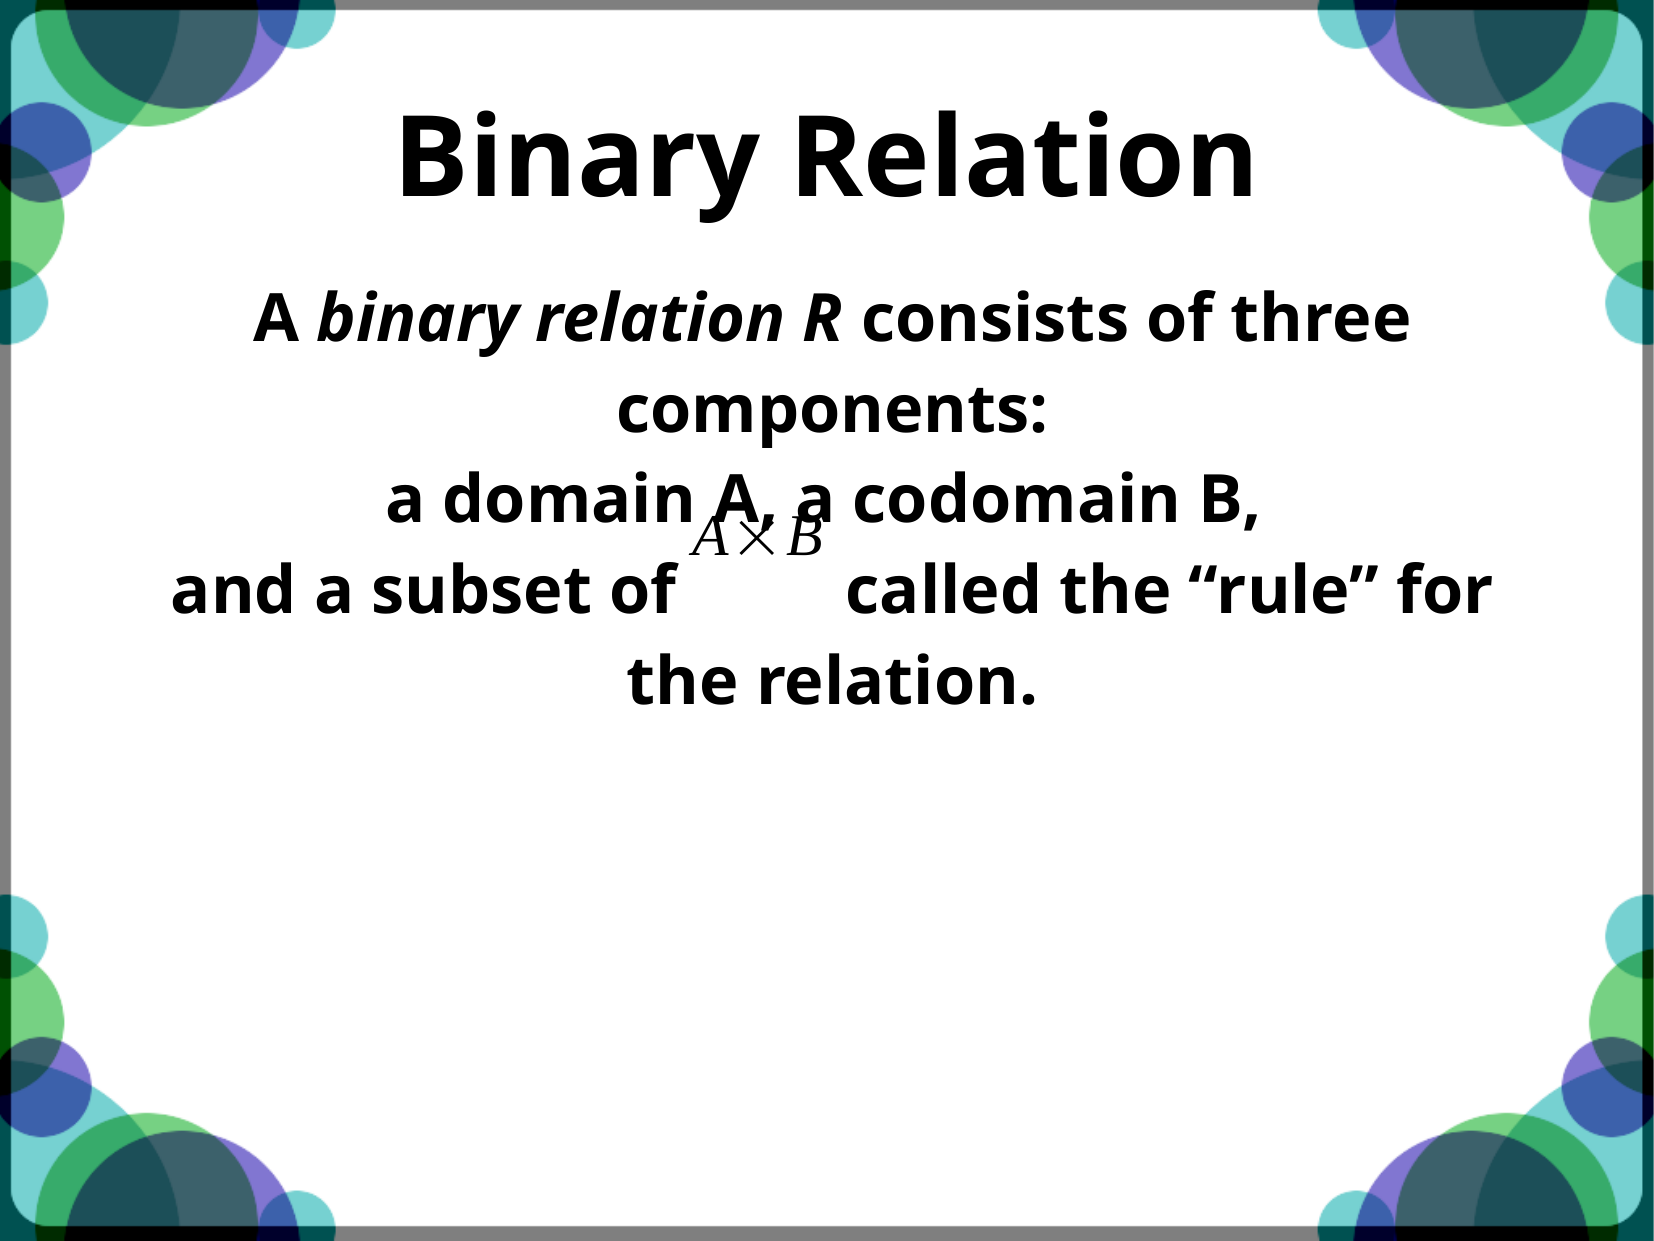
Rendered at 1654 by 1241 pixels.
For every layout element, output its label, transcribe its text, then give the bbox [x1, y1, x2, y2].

picture [0, 0, 1654, 1241]
text_box A binary relation R consists of three components: a domain A, a codomain B, and a subset of called the “rule” for the relation. [135, 270, 1531, 943]
title Binary Relation [82, 49, 1571, 257]
chart [670, 503, 837, 570]
